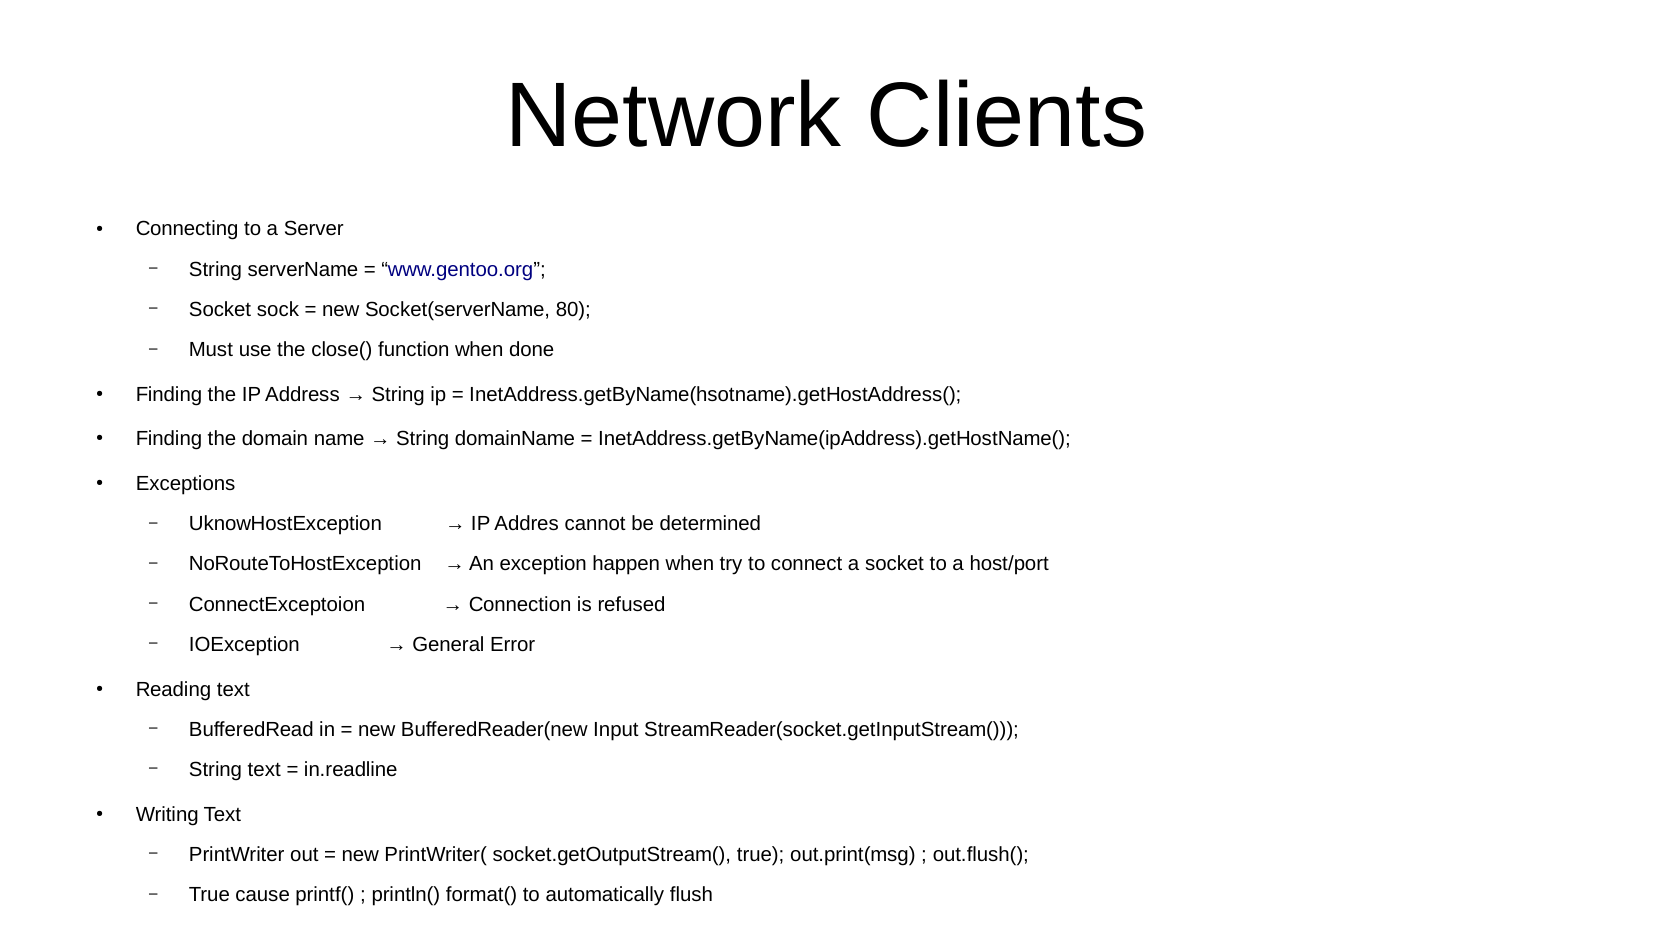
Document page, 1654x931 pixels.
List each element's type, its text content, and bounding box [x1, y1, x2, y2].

title Network Clients [82, 37, 1571, 193]
list Connecting to a Server String serverName = “www.gentoo.org”; Socket sock = new Socket(serverName, 80); Must use the close() function when done Finding the IP Address → String ip = InetAddress.getByName(hsotname).getHostAddress(); Finding the domain name → String domainName = InetAddress.getByName(ipAddress).getHostName(); Exceptions UknowHostException → IP Addres cannot be determined NoRouteToHostException → An exception happen when try to connect a socket to a host/port ConnectExceptoion → Connection is refused IOException → General Error Reading text BufferedRead in = new BufferedReader(new Input StreamReader(socket.getInputStream())); String text = in.readline Writing Text PrintWriter out = new PrintWriter( socket.getOutputStream(), true); out.print(msg) ; out.flush(); True cause printf() ; println() format() to automatically flush [82, 217, 1571, 914]
